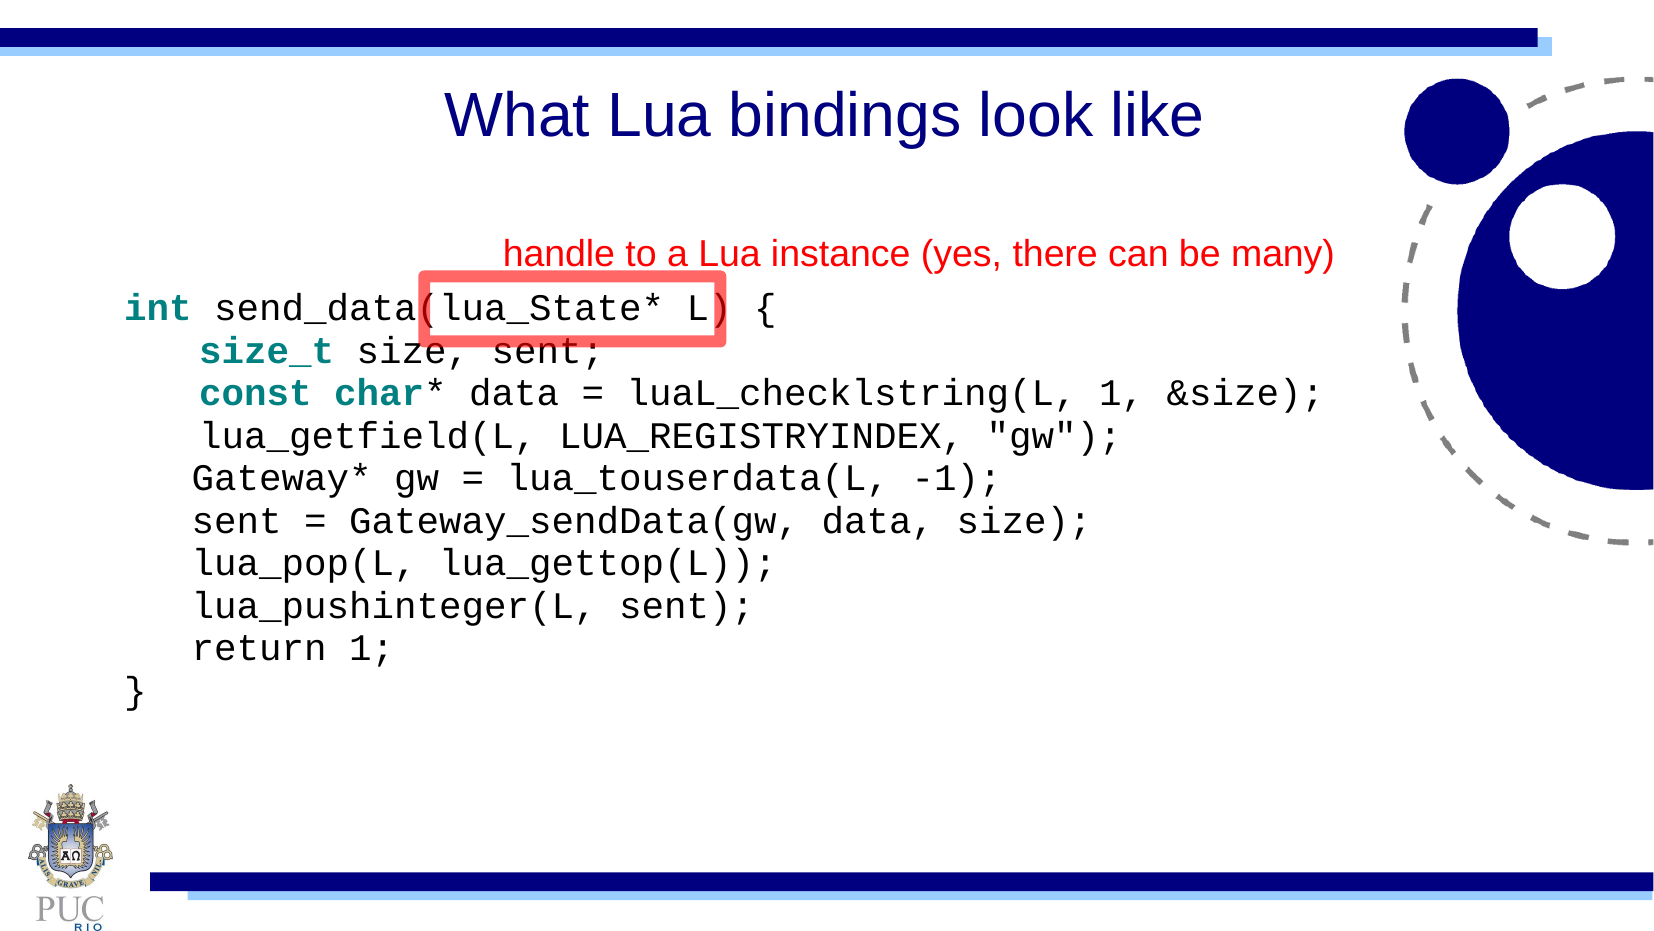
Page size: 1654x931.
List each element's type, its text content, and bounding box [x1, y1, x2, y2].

title What Lua bindings look like [37, 37, 1377, 193]
text_box handle to a Lua instance (yes, there can be many) [488, 225, 1351, 282]
picture [28, 784, 113, 931]
picture [1377, 29, 1654, 564]
text_box int send_data(lua_State* L) { size_t size, sent; const char* data = luaL_checklstring(L, 1, &size); lua_getfield(L, LUA_REGISTRYINDEX, "gw"); Gateway* gw = lua_touserdata(L, -1); sent = Gateway_sendData(gw, data, size); lua_pop(L, lua_gettop(L)); lua_pushinteger(L, sent); return 1; } [124, 200, 1613, 804]
